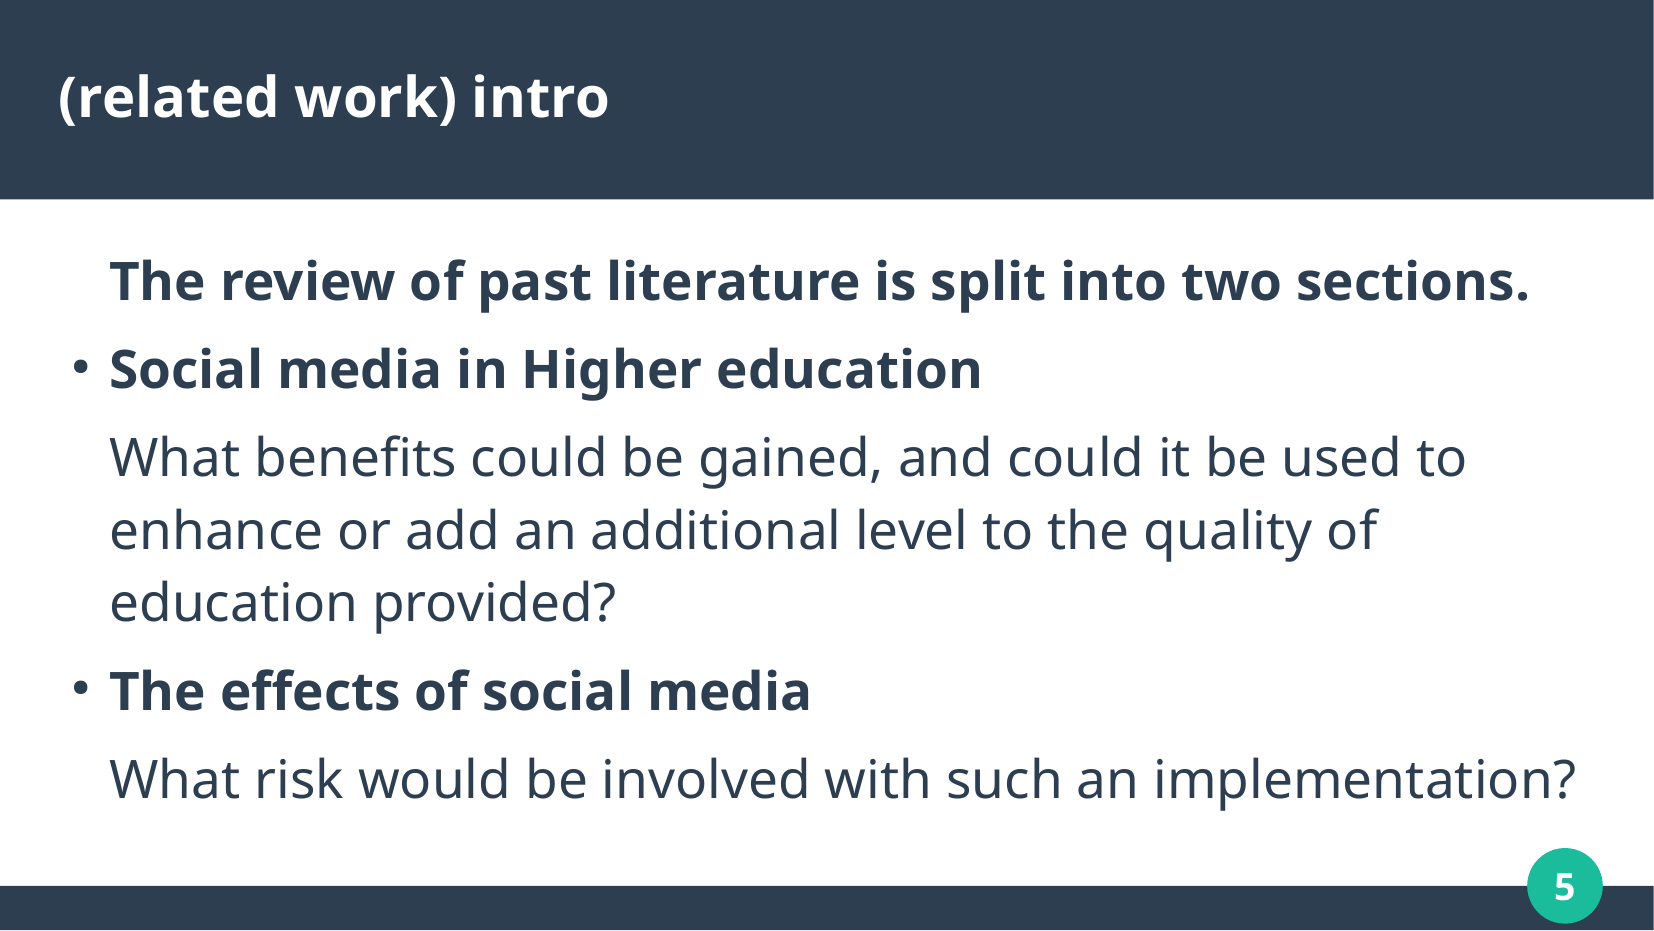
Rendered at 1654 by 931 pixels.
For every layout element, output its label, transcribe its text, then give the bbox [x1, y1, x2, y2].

title (related work) intro [59, 37, 1595, 155]
list The review of past literature is split into two sections. Social media in Higher education What benefits could be gained, and could it be used to enhance or add an additional level to the quality of education provided? The effects of social media What risk would be involved with such an implementation? [59, 243, 1595, 864]
